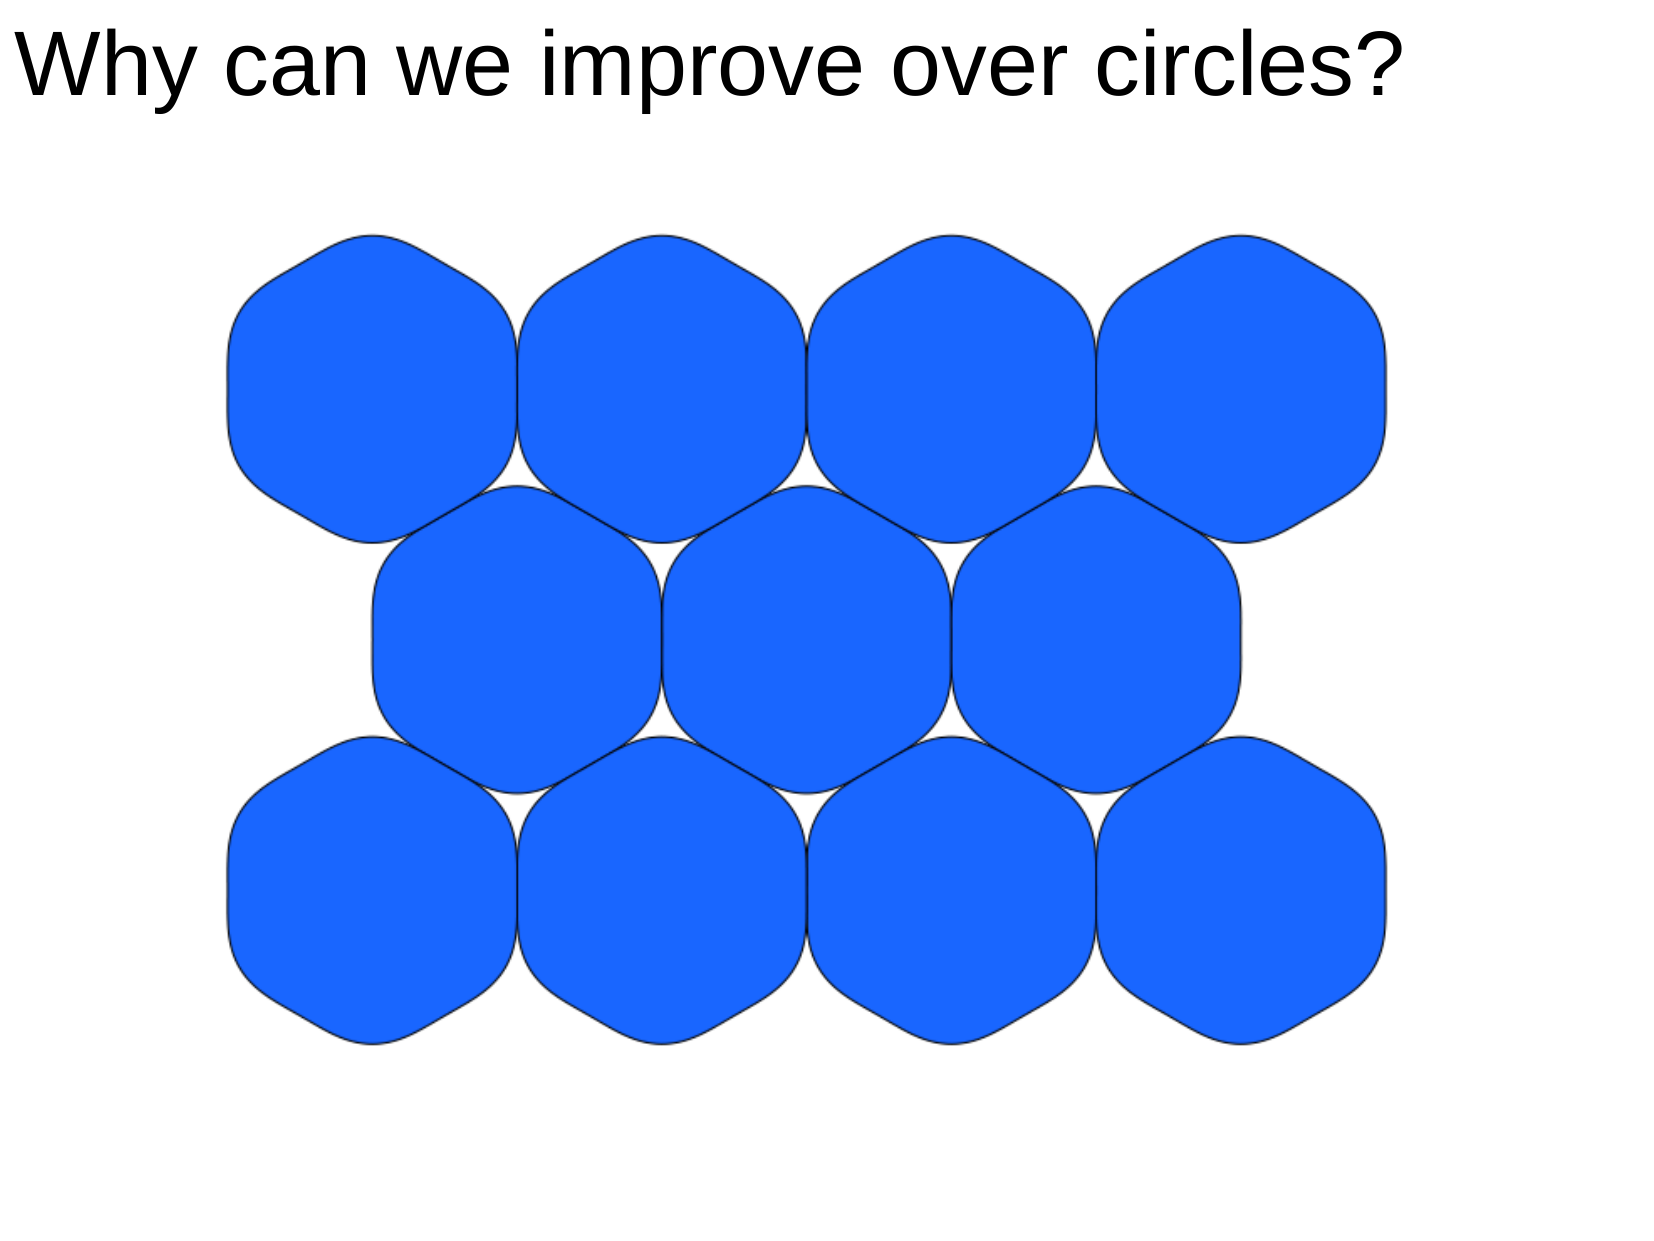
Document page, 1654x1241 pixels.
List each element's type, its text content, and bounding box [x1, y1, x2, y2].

picture [203, 212, 1411, 1070]
text_box Why can we improve over circles? [0, 5, 1654, 123]
